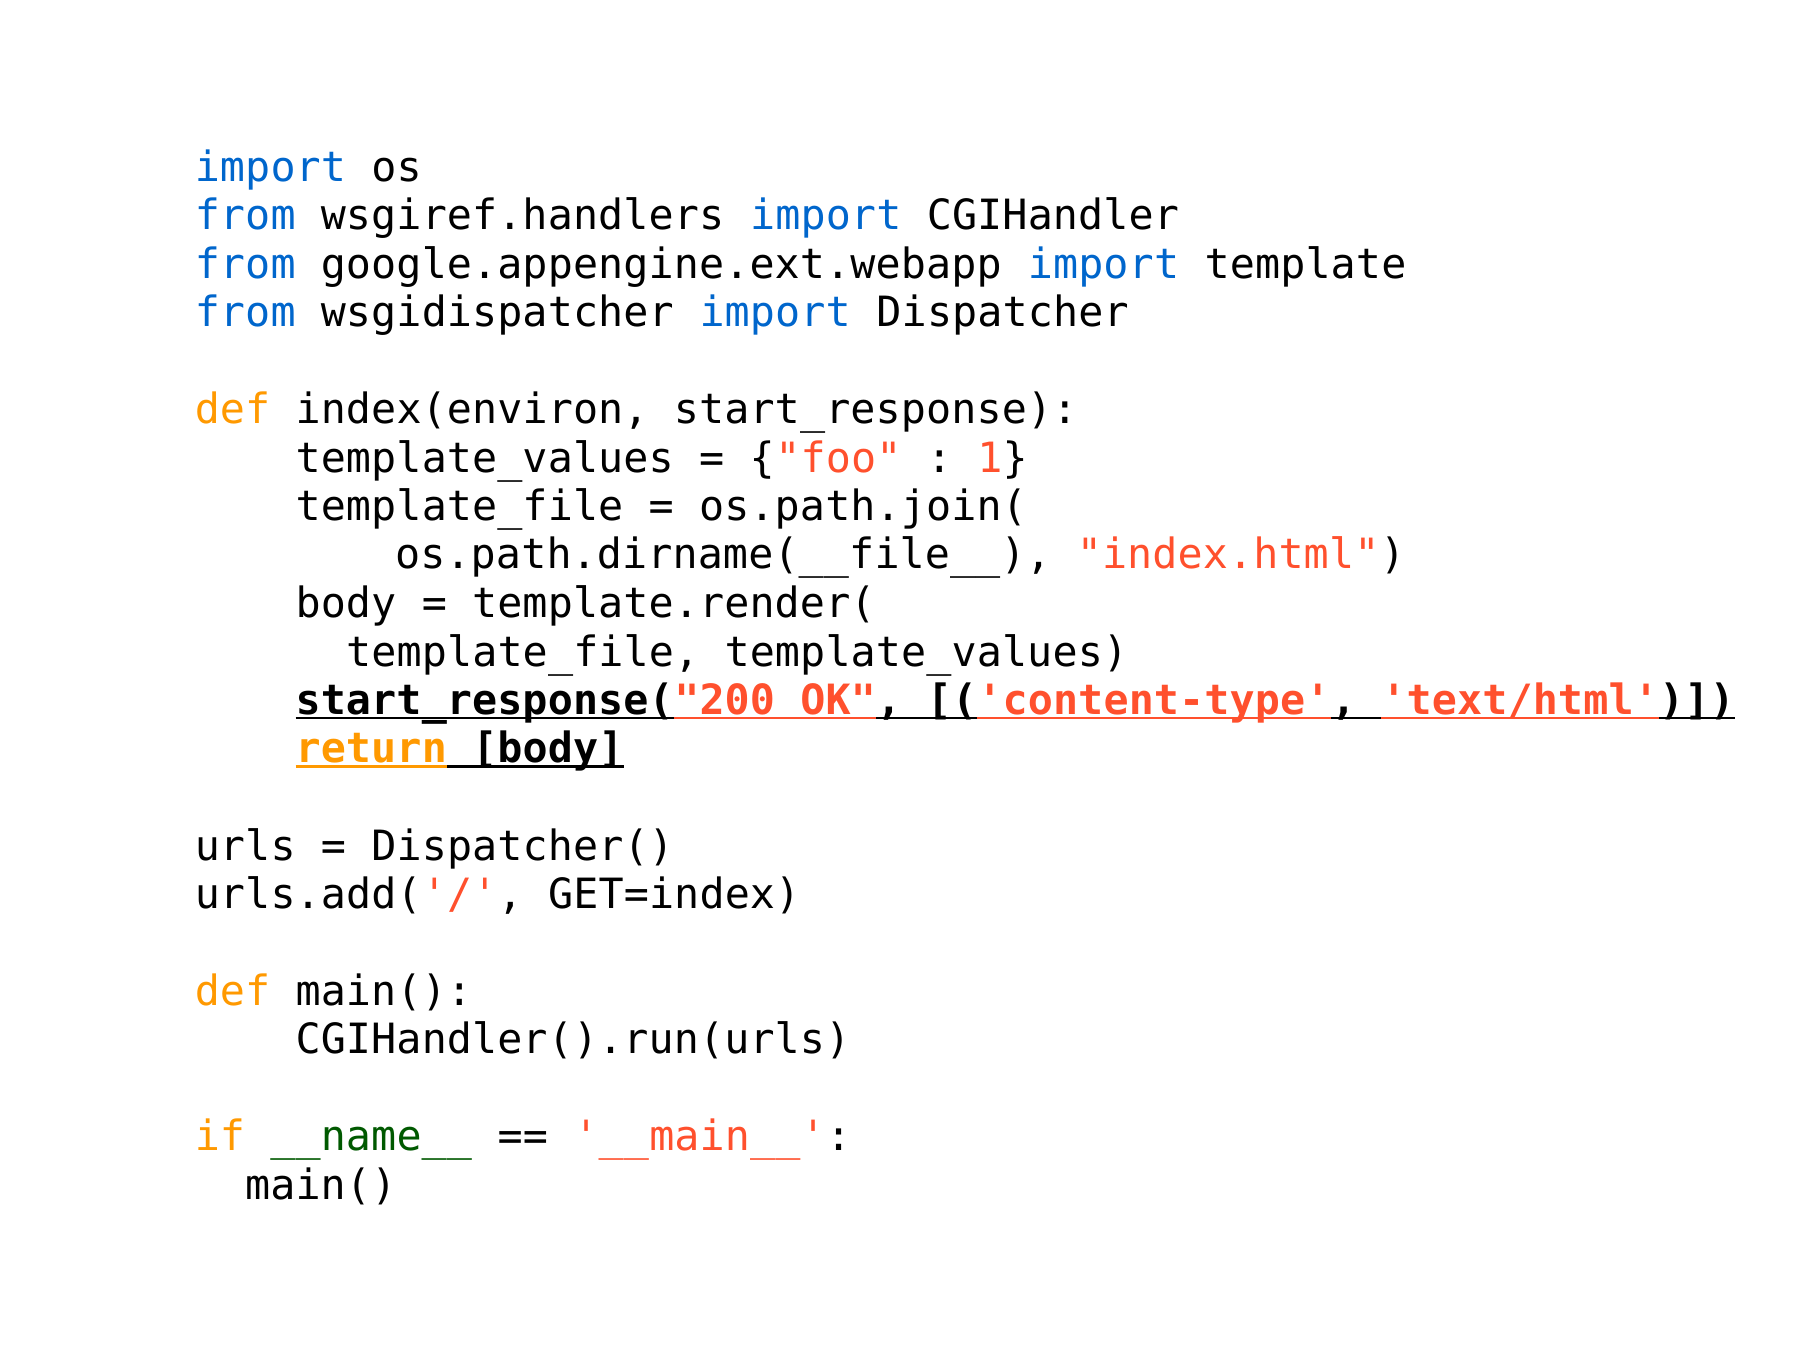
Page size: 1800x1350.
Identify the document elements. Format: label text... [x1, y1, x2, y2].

text_box import os from wsgiref.handlers import CGIHandler from google.appengine.ext.webapp import template from wsgidispatcher import Dispatcher def index(environ, start_response): template_values = {"foo" : 1} template_file = os.path.join( os.path.dirname(__file__), "index.html") body = template.render( template_file, template_values) start_response("200 OK", [('content-type', 'text/html')]) return [body] urls = Dispatcher() urls.add('/', GET=index) def main(): CGIHandler().run(urls) if __name__ == '__main__': main() [179, 134, 1800, 1236]
